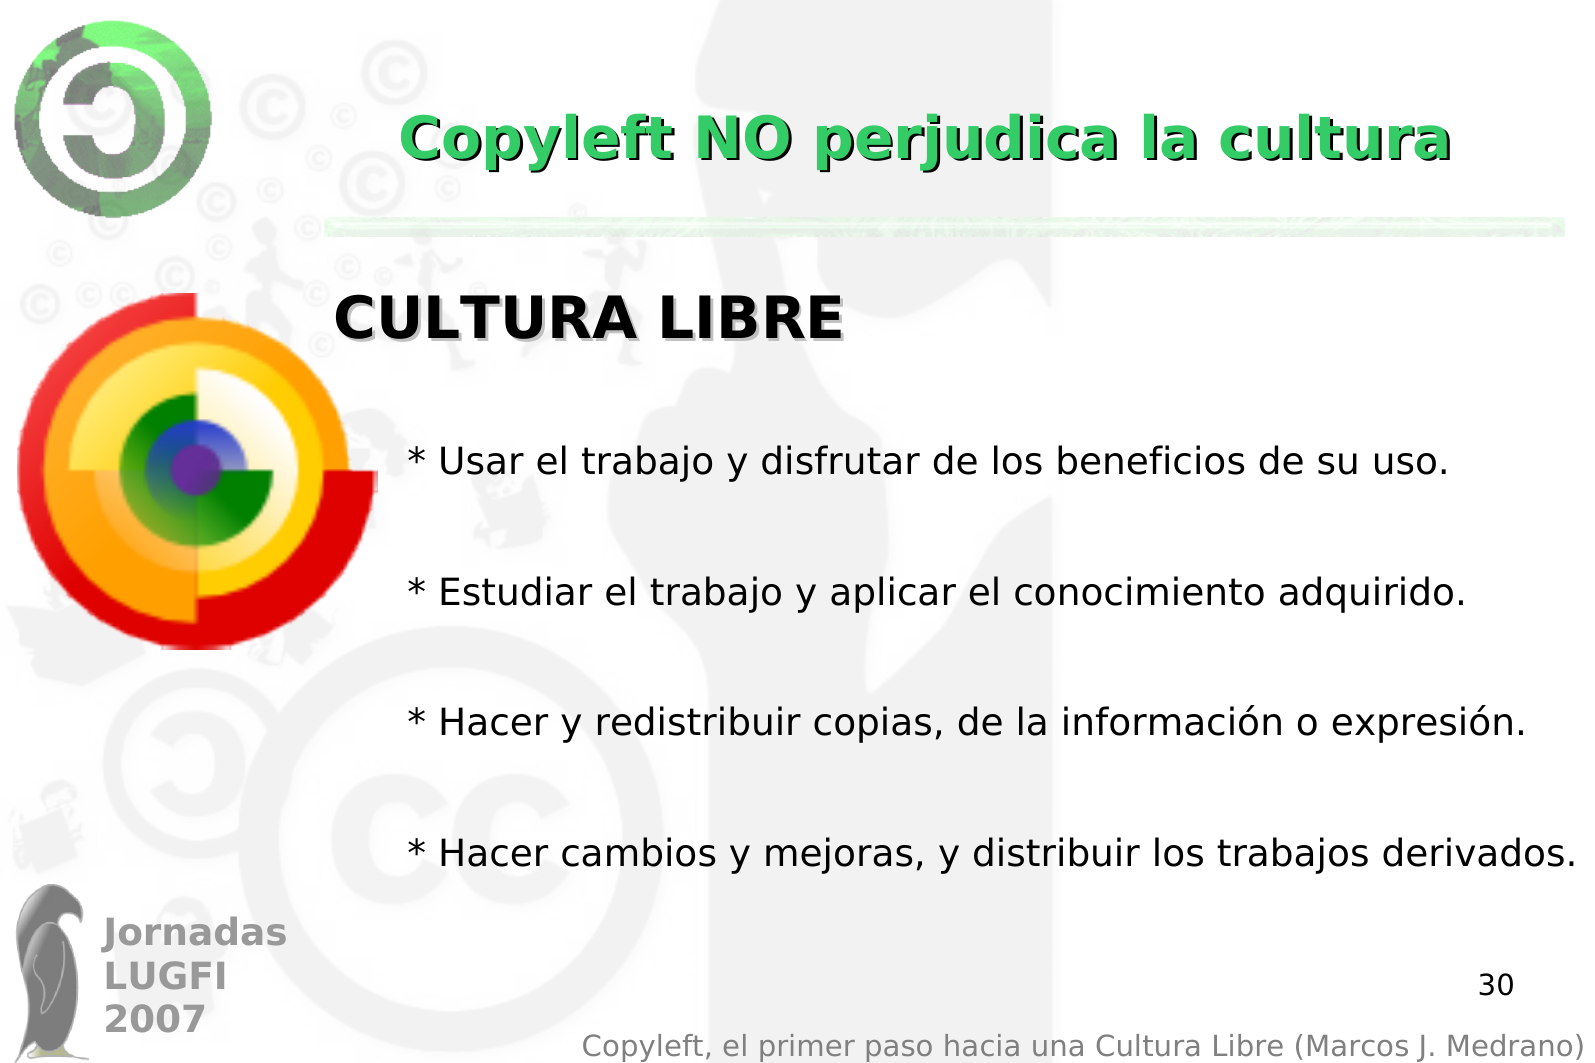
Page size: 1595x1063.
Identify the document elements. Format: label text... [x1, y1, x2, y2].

picture [17, 293, 378, 650]
text_box CULTURA LIBRE * Usar el trabajo y disfrutar de los beneficios de su uso. * Estudiar el trabajo y aplicar el conocimiento adquirido. * Hacer y redistribuir copias, de la información o expresión. * Hacer cambios y mejoras, y distribuir los trabajos derivados. [318, 277, 1595, 970]
text_box Copyleft NO perjudica la cultura [383, 96, 1536, 207]
